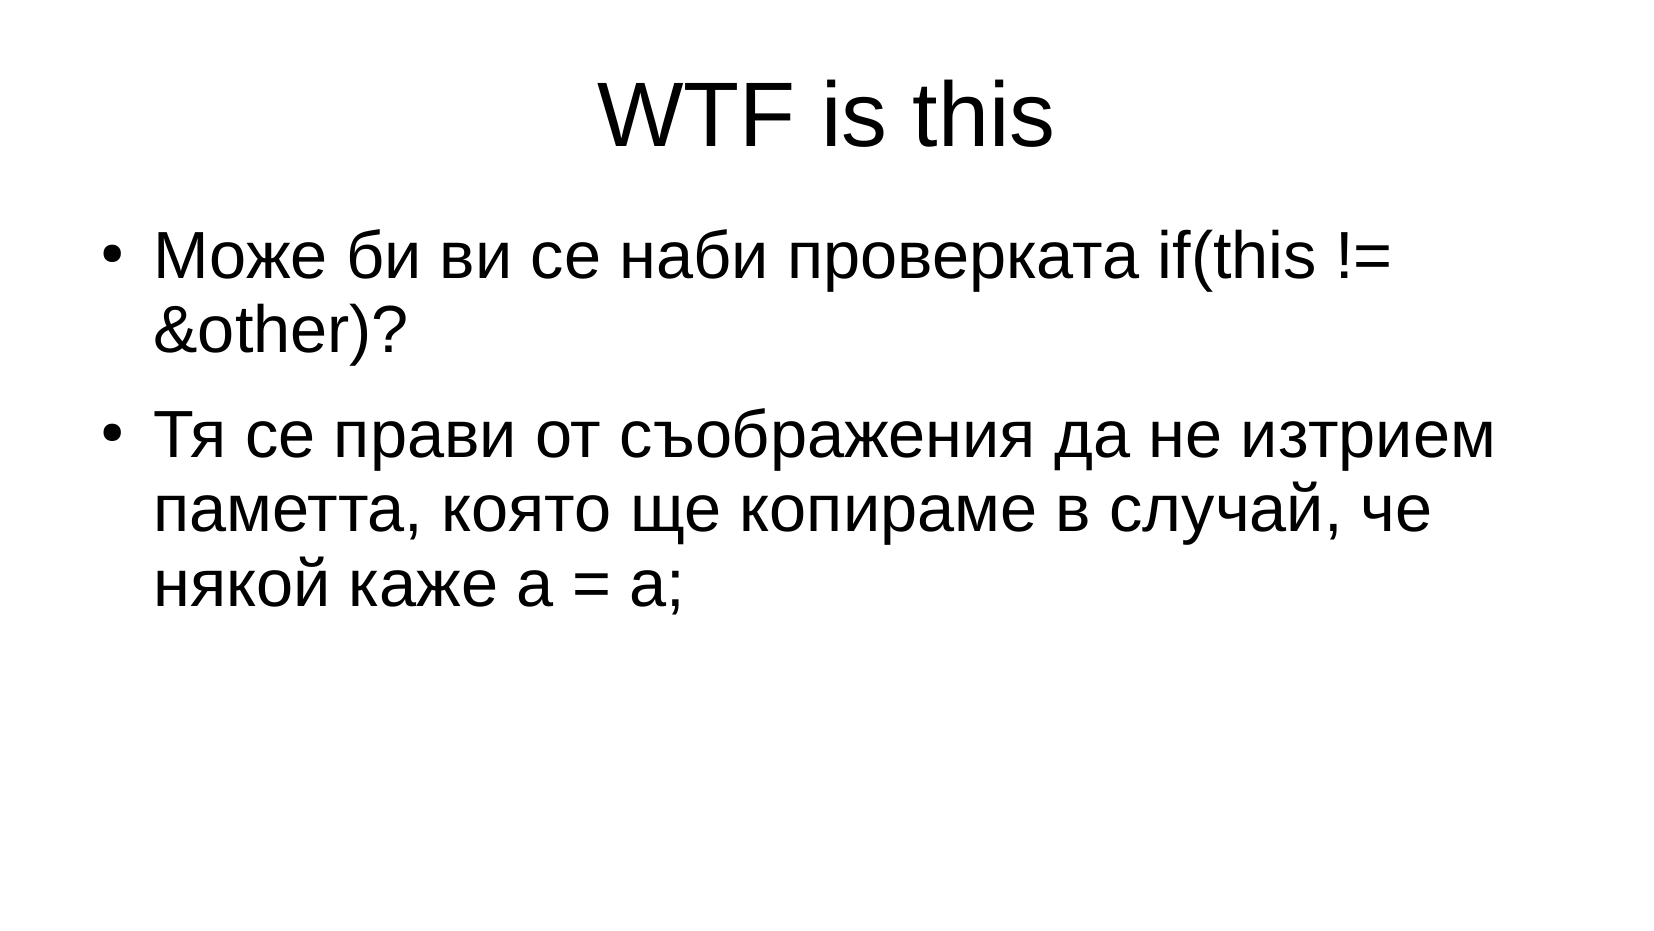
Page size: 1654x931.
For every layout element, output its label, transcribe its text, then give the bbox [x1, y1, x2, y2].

title WTF is this [82, 37, 1571, 193]
list Може би ви се наби проверката if(this != &other)? Тя се прави от съображения да не изтрием паметта, която ще копираме в случай, че някой каже a = a; [82, 217, 1571, 758]
